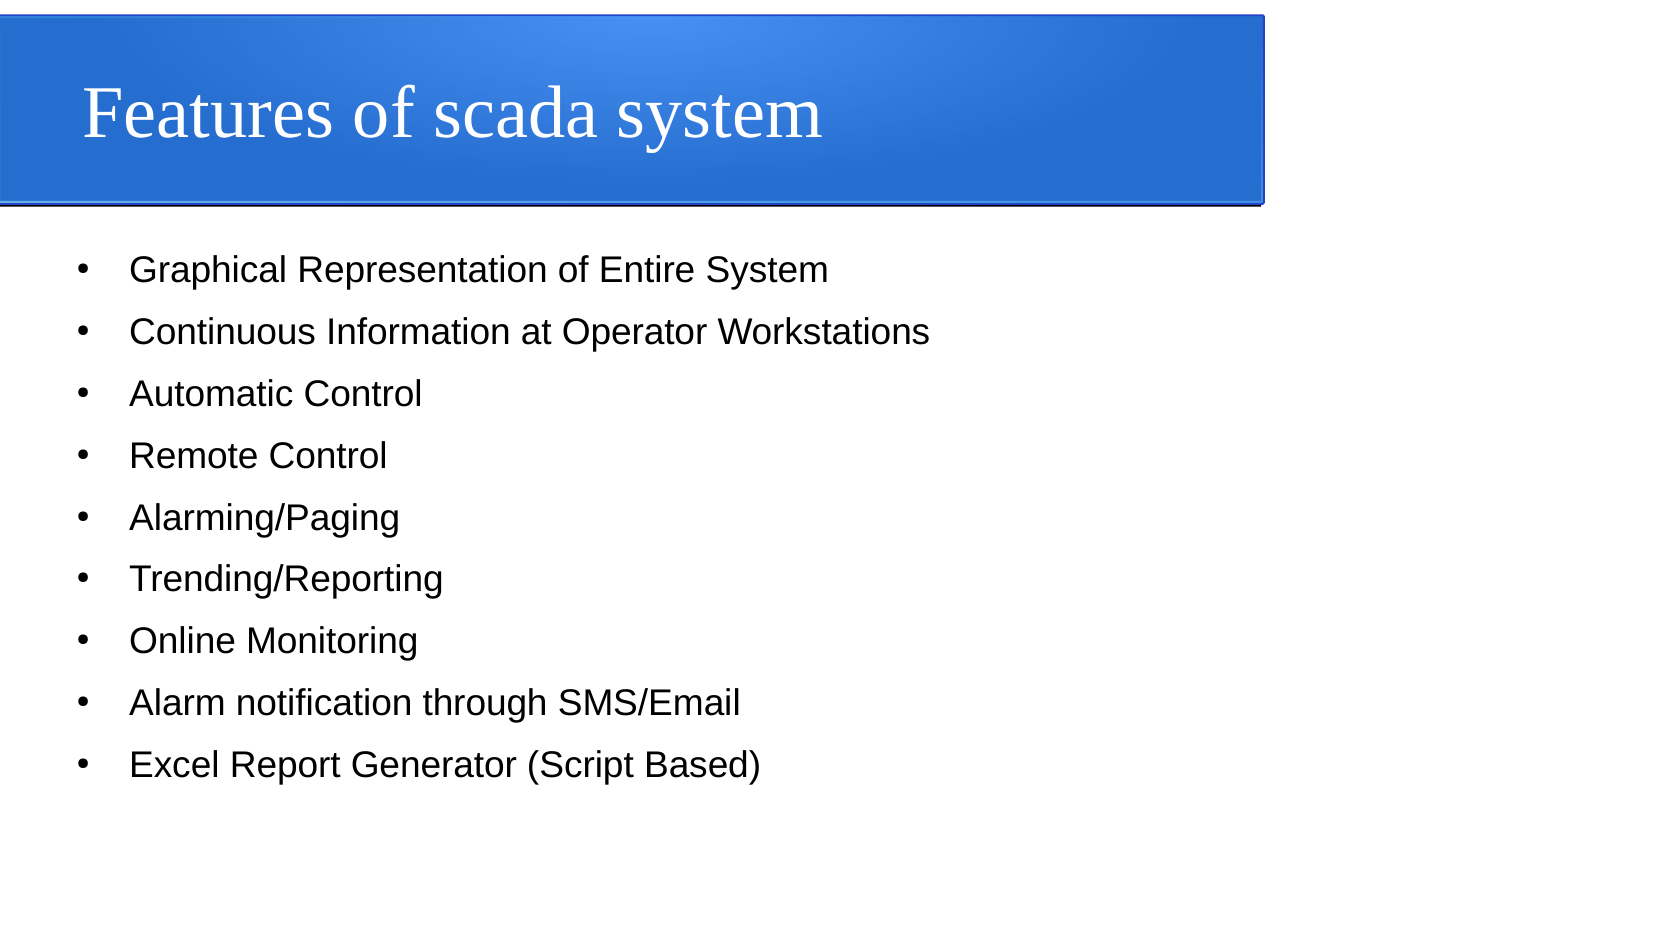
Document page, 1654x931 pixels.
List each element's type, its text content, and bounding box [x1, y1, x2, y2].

list Graphical Representation of Entire System Continuous Information at Operator Workstations Automatic Control Remote Control Alarming/Paging Trending/Reporting Online Monitoring Alarm notification through SMS/Email Excel Report Generator (Script Based) [59, 228, 1548, 792]
title Features of scada system [82, 35, 1235, 189]
